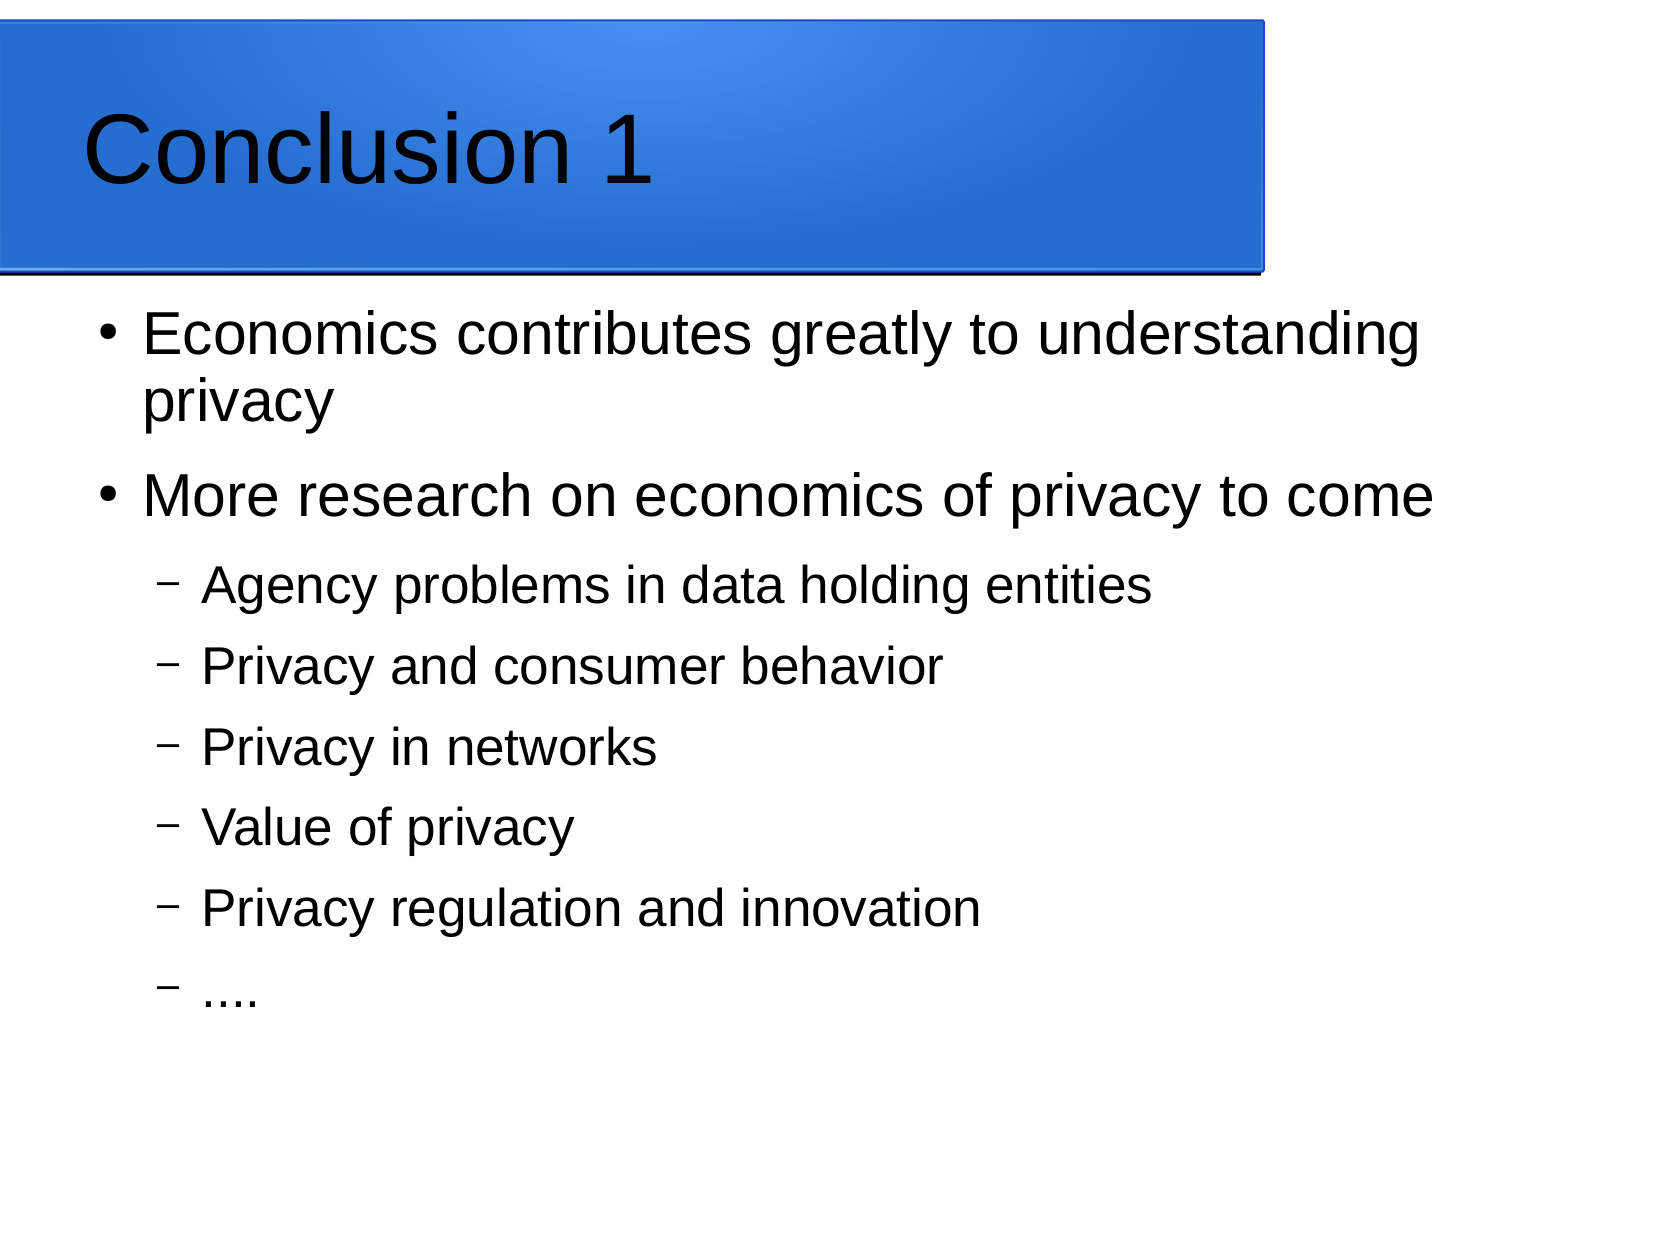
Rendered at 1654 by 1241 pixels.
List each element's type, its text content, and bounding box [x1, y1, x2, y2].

list Economics contributes greatly to understanding privacy More research on economics of privacy to come Agency problems in data holding entities Privacy and consumer behavior Privacy in networks Value of privacy Privacy regulation and innovation .... [82, 299, 1571, 1019]
title Conclusion 1 [82, 47, 1235, 252]
